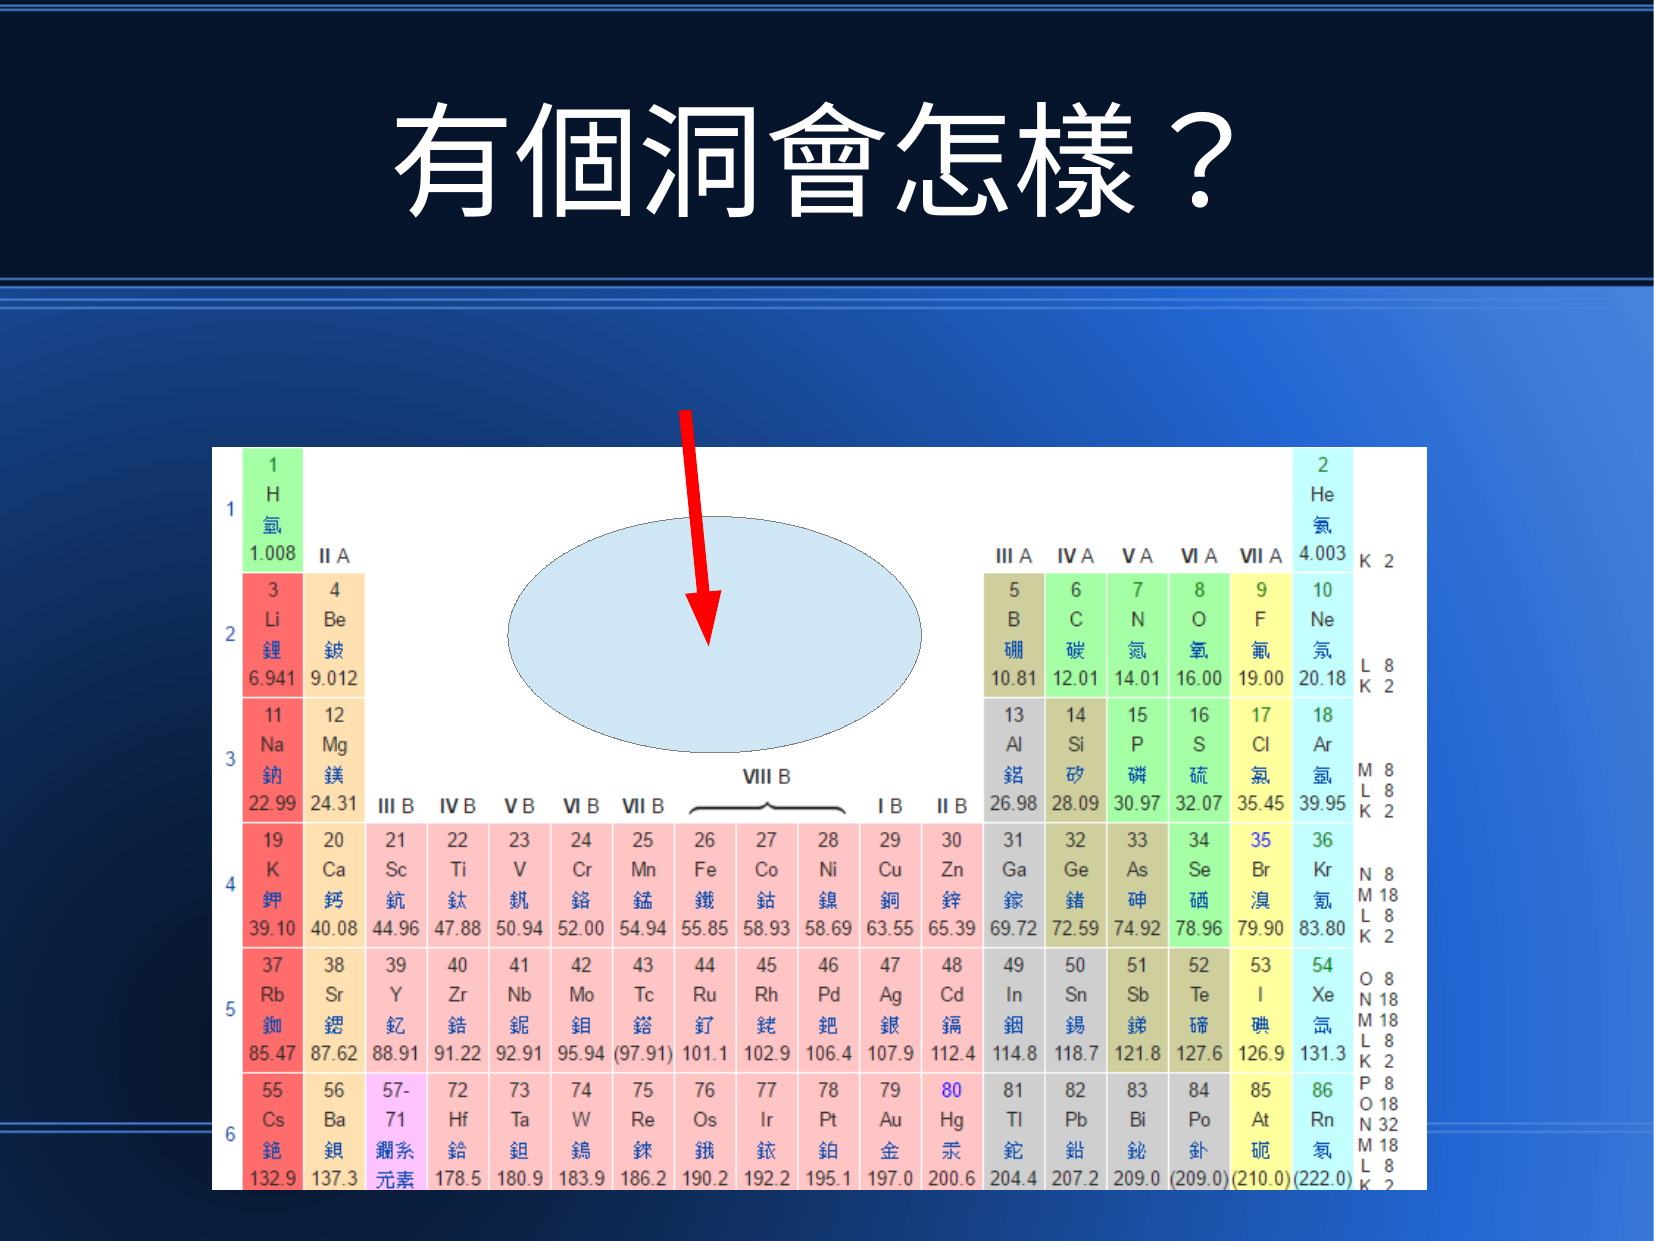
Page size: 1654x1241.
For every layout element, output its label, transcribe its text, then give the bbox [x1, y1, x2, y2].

title 有個洞會怎樣？ [82, 49, 1571, 257]
text_box [507, 516, 922, 753]
picture [0, 0, 1654, 1241]
